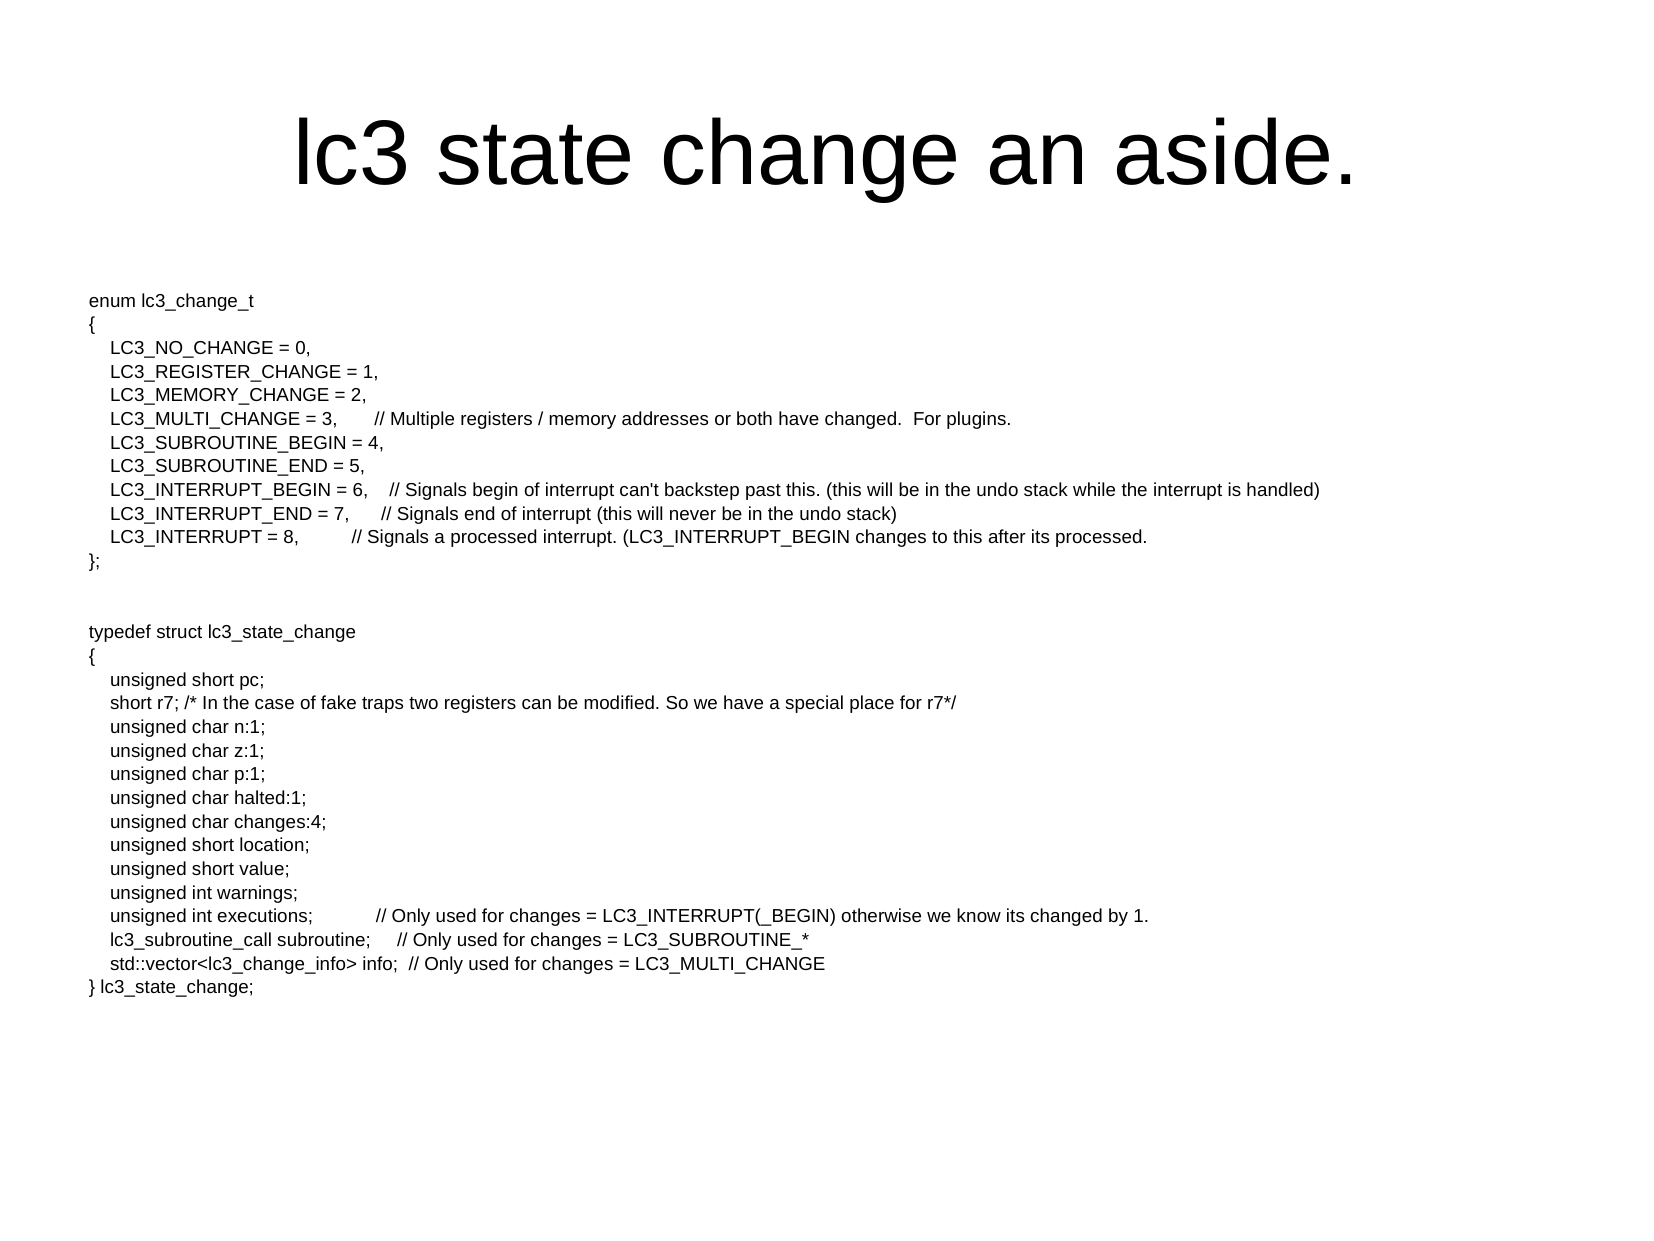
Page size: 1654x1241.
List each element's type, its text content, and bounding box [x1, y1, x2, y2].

title lc3 state change an aside. [82, 49, 1571, 257]
list enum lc3_change_t { LC3_NO_CHANGE = 0, LC3_REGISTER_CHANGE = 1, LC3_MEMORY_CHANGE = 2, LC3_MULTI_CHANGE = 3, // Multiple registers / memory addresses or both have changed. For plugins. LC3_SUBROUTINE_BEGIN = 4, LC3_SUBROUTINE_END = 5, LC3_INTERRUPT_BEGIN = 6, // Signals begin of interrupt can't backstep past this. (this will be in the undo stack while the interrupt is handled) LC3_INTERRUPT_END = 7, // Signals end of interrupt (this will never be in the undo stack) LC3_INTERRUPT = 8, // Signals a processed interrupt. (LC3_INTERRUPT_BEGIN changes to this after its processed. }; typedef struct lc3_state_change { unsigned short pc; short r7; /* In the case of fake traps two registers can be modified. So we have a special place for r7*/ unsigned char n:1; unsigned char z:1; unsigned char p:1; unsigned char halted:1; unsigned char changes:4; unsigned short location; unsigned short value; unsigned int warnings; unsigned int executions; // Only used for changes = LC3_INTERRUPT(_BEGIN) otherwise we know its changed by 1. lc3_subroutine_call subroutine; // Only used for changes = LC3_SUBROUTINE_* std::vector<lc3_change_info> info; // Only used for changes = LC3_MULTI_CHANGE } lc3_state_change; [82, 290, 1571, 1010]
